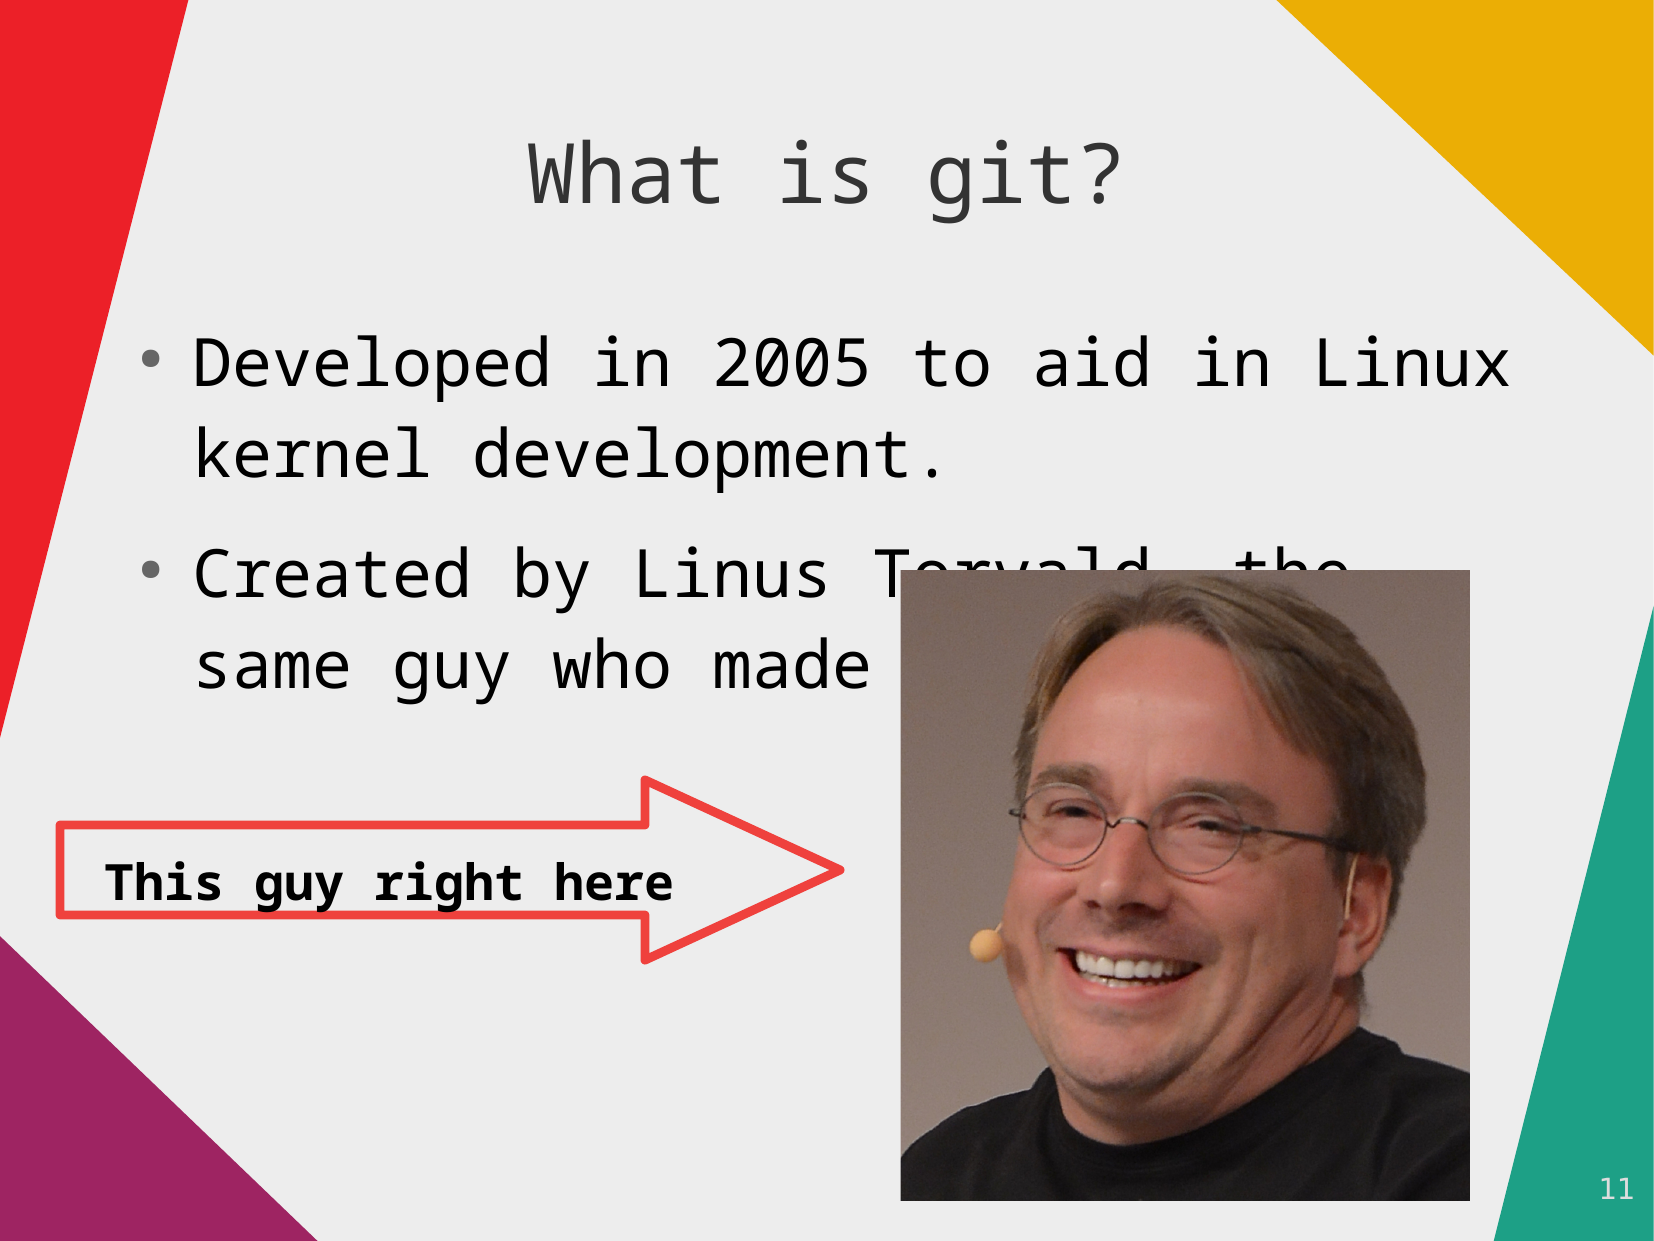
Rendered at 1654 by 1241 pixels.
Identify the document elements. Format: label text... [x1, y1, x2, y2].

picture [900, 570, 1471, 1201]
title What is git? [114, 73, 1539, 271]
list Developed in 2005 to aid in Linux kernel development. Created by Linus Torvald, the same guy who made Linux. [121, 315, 1546, 1046]
text_box This guy right here [90, 840, 706, 916]
